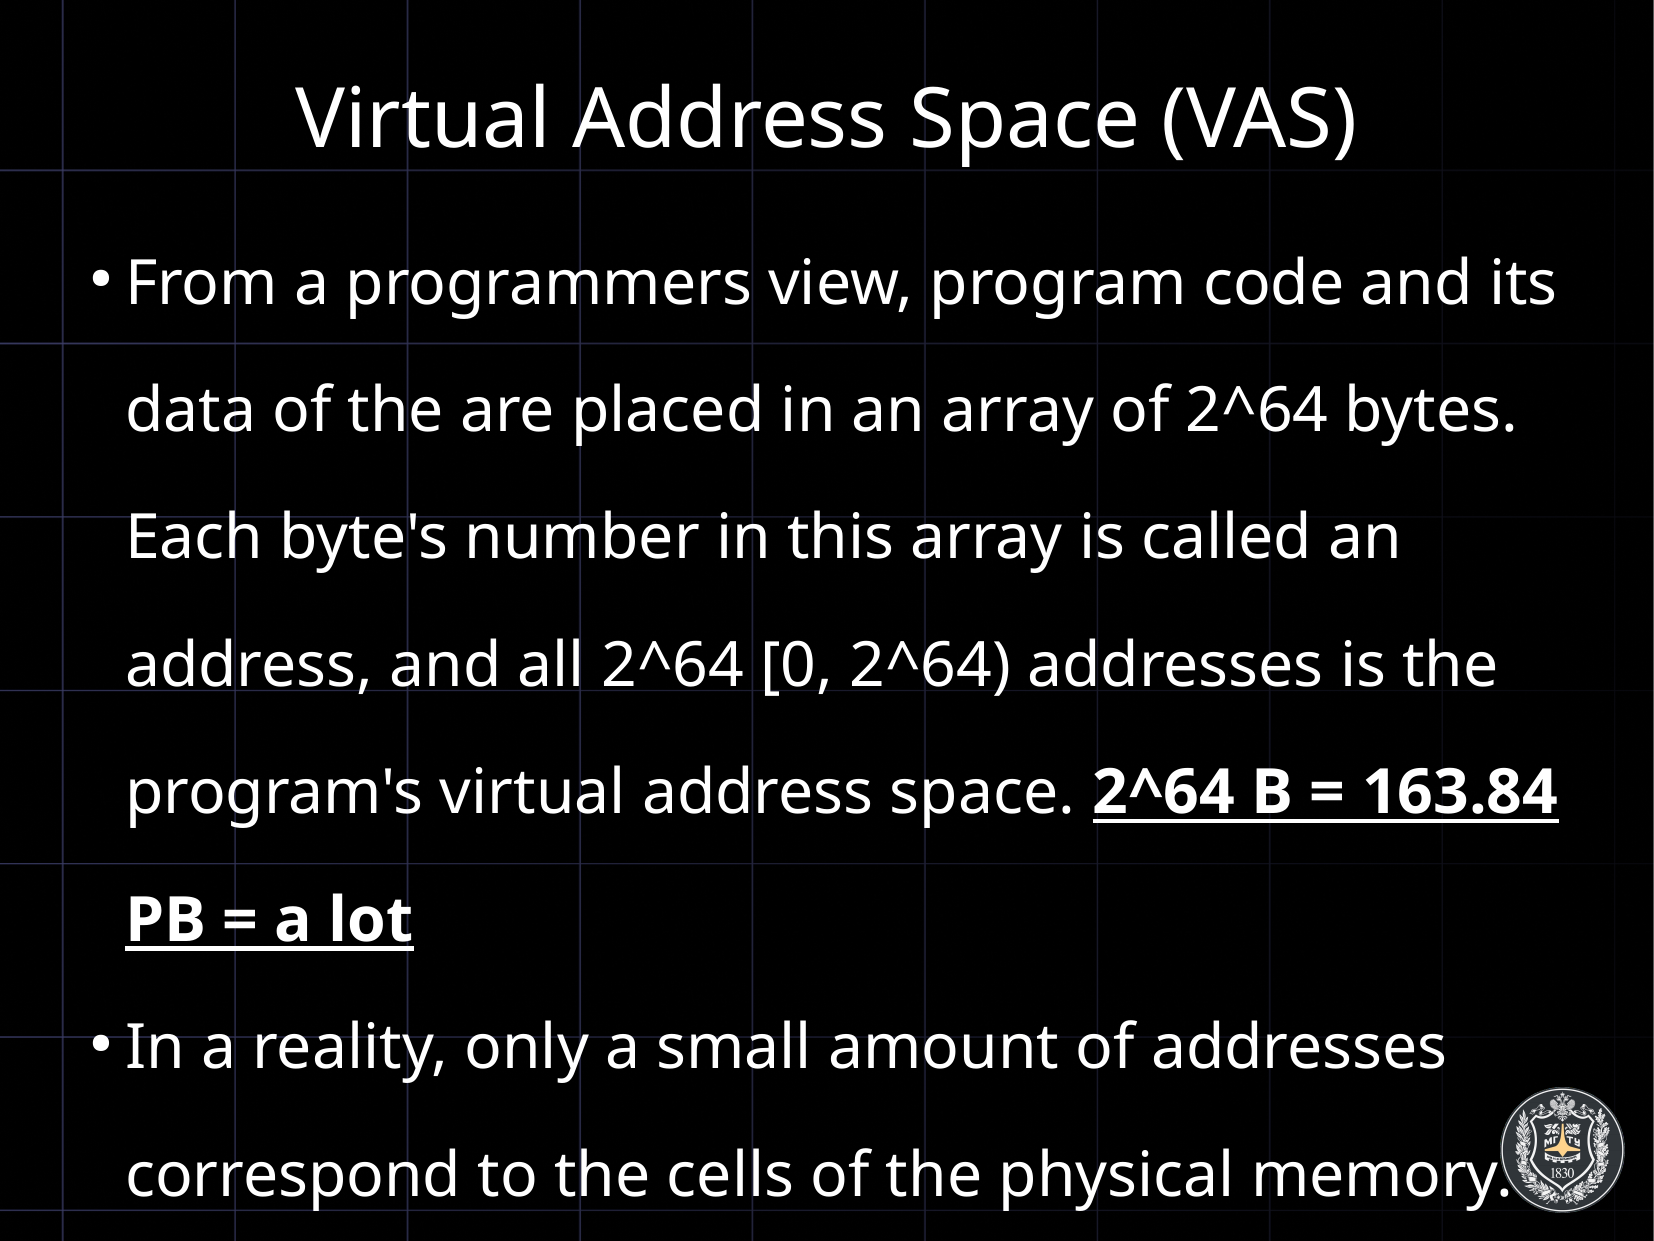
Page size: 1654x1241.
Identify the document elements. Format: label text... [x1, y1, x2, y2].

text_box From a programmers view, program code and its data of the are placed in an array of 2^64 bytes. Each byte's number in this array is called an address, and all 2^64 [0, 2^64) addresses is the program's virtual address space. 2^64 B = 163.84 PB = a lot In a reality, only a small amount of addresses correspond to the cells of the physical memory. An attempt to read or write to an address, that is not mapped into physical memory, will result in error. On Intel CPU only [0, 2^48) addresses available to program. [75, 187, 1576, 1234]
picture [0, 0, 1654, 1241]
title Virtual Address Space (VAS) [82, 37, 1571, 187]
